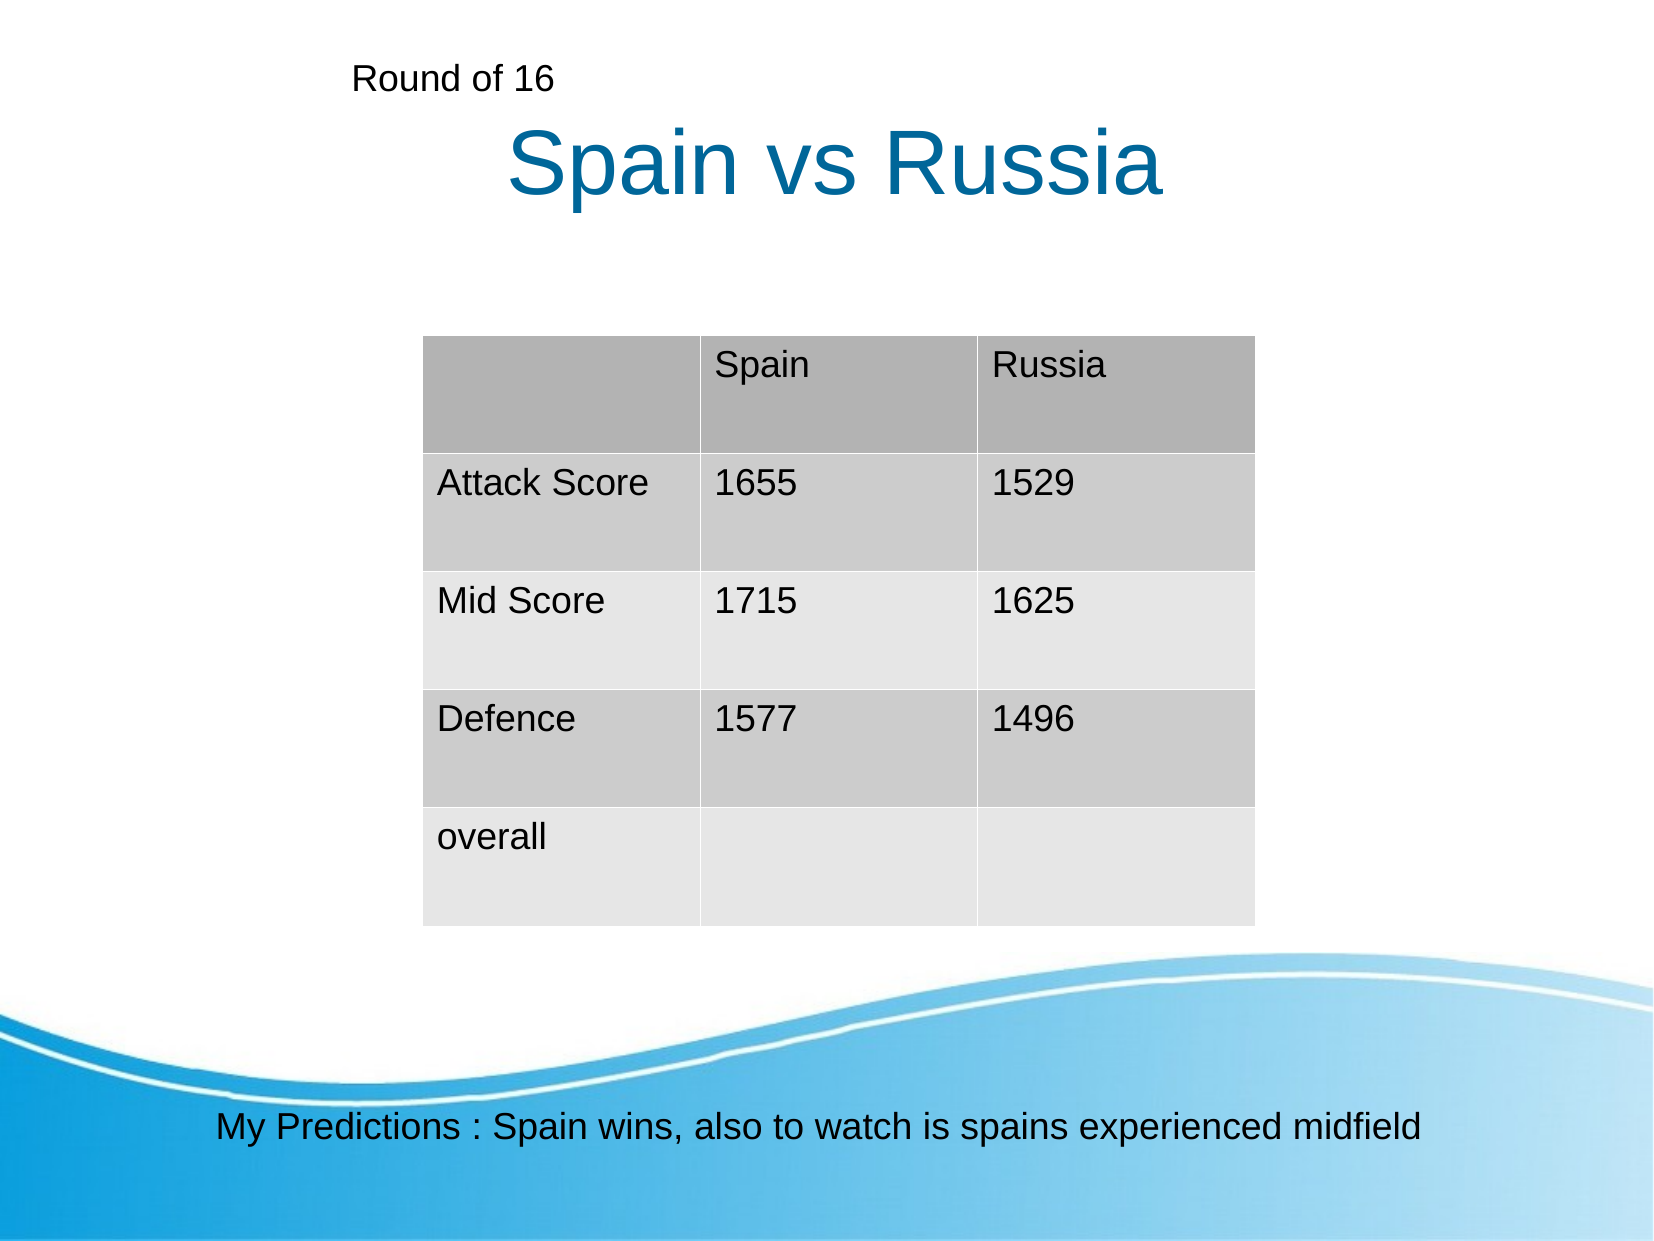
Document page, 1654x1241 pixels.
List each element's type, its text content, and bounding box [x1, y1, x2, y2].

table_cell Defence [423, 690, 700, 807]
table_cell [701, 808, 977, 926]
table_header Spain [701, 336, 977, 453]
text_box My Predictions : Spain wins, also to watch is spains experienced midfield [200, 1098, 1437, 1149]
table_cell 1625 [978, 572, 1255, 689]
table_header Russia [978, 336, 1255, 453]
table_cell 1496 [978, 690, 1255, 807]
picture [0, 952, 1654, 1241]
text_box Round of 16 [336, 50, 570, 101]
table_cell Mid Score [423, 572, 700, 689]
table_cell 1577 [701, 690, 977, 807]
table_header [423, 336, 700, 453]
title Spain vs Russia [94, 59, 1583, 267]
table_cell 1655 [701, 454, 977, 571]
table_cell 1715 [701, 572, 977, 689]
table_cell [978, 808, 1255, 926]
table_cell 1529 [978, 454, 1255, 571]
table_cell Attack Score [423, 454, 700, 571]
table_cell overall [423, 808, 700, 926]
